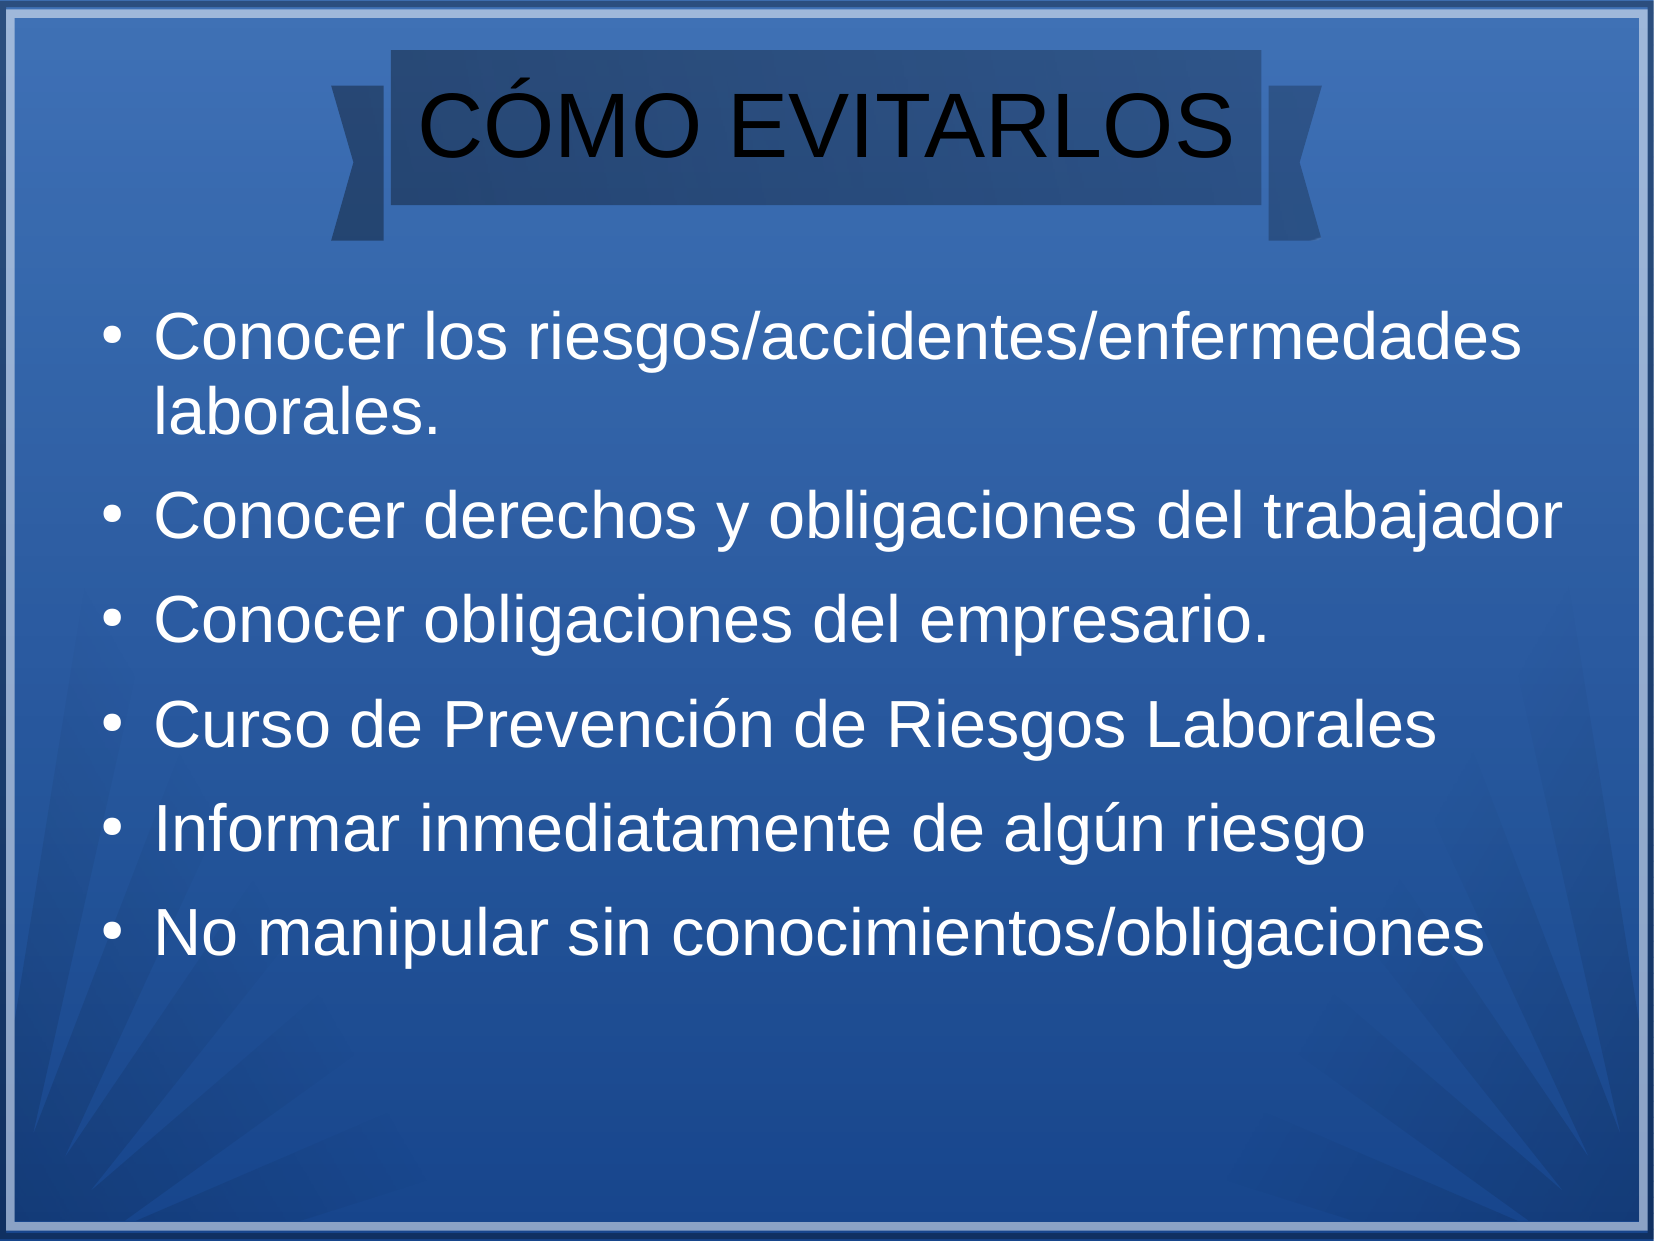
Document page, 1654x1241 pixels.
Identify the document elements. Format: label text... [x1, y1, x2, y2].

title CÓMO EVITARLOS [389, 47, 1264, 205]
list Conocer los riesgos/accidentes/enfermedades laborales. Conocer derechos y obligaciones del trabajador Conocer obligaciones del empresario. Curso de Prevención de Riesgos Laborales Informar inmediatamente de algún riesgo No manipular sin conocimientos/obligaciones [82, 299, 1571, 1217]
